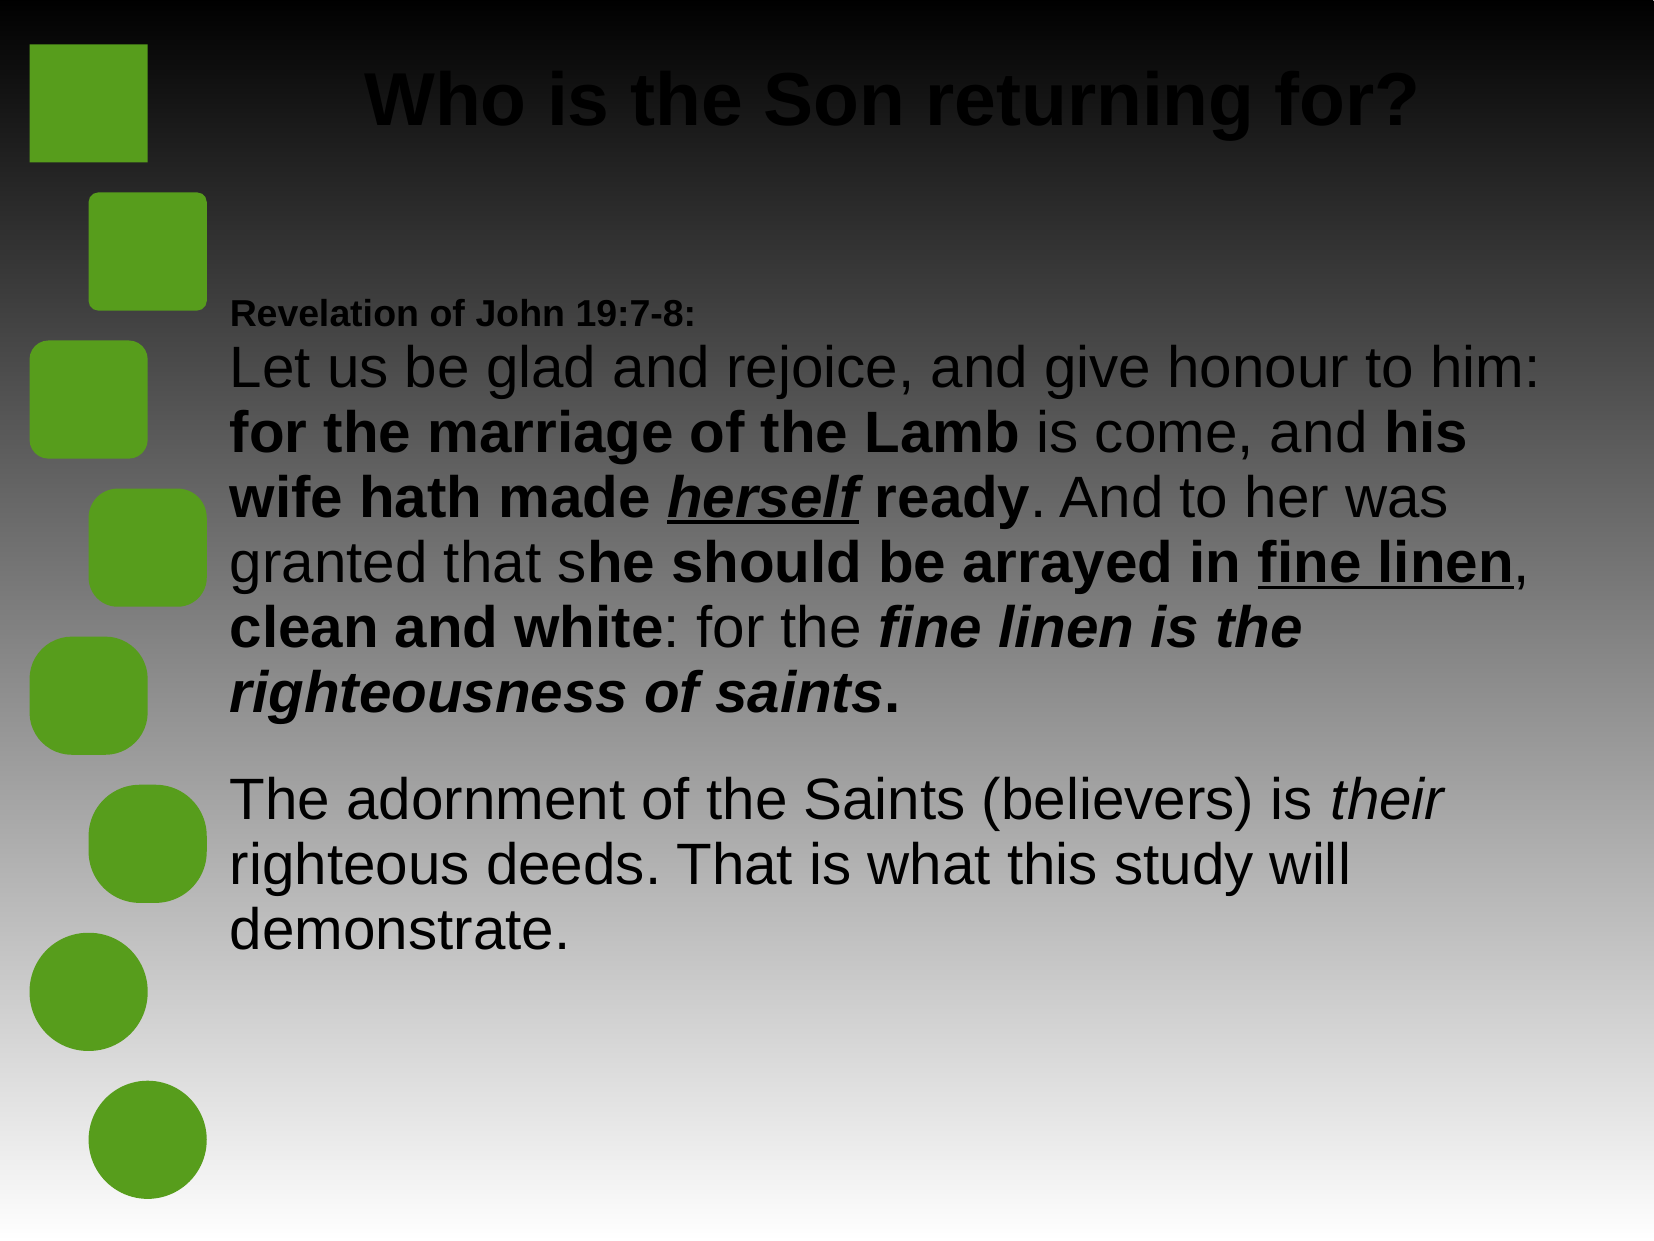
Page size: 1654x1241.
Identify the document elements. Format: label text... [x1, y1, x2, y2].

list Revelation of John 19:7-8: Let us be glad and rejoice, and give honour to him: for the marriage of the Lamb is come, and his wife hath made herself ready. And to her was granted that she should be arrayed in fine linen, clean and white: for the fine linen is the righteousness of saints. The adornment of the Saints (believers) is their righteous deeds. That is what this study will demonstrate. [214, 285, 1571, 1104]
title Who is the Son returning for? [214, 49, 1571, 236]
